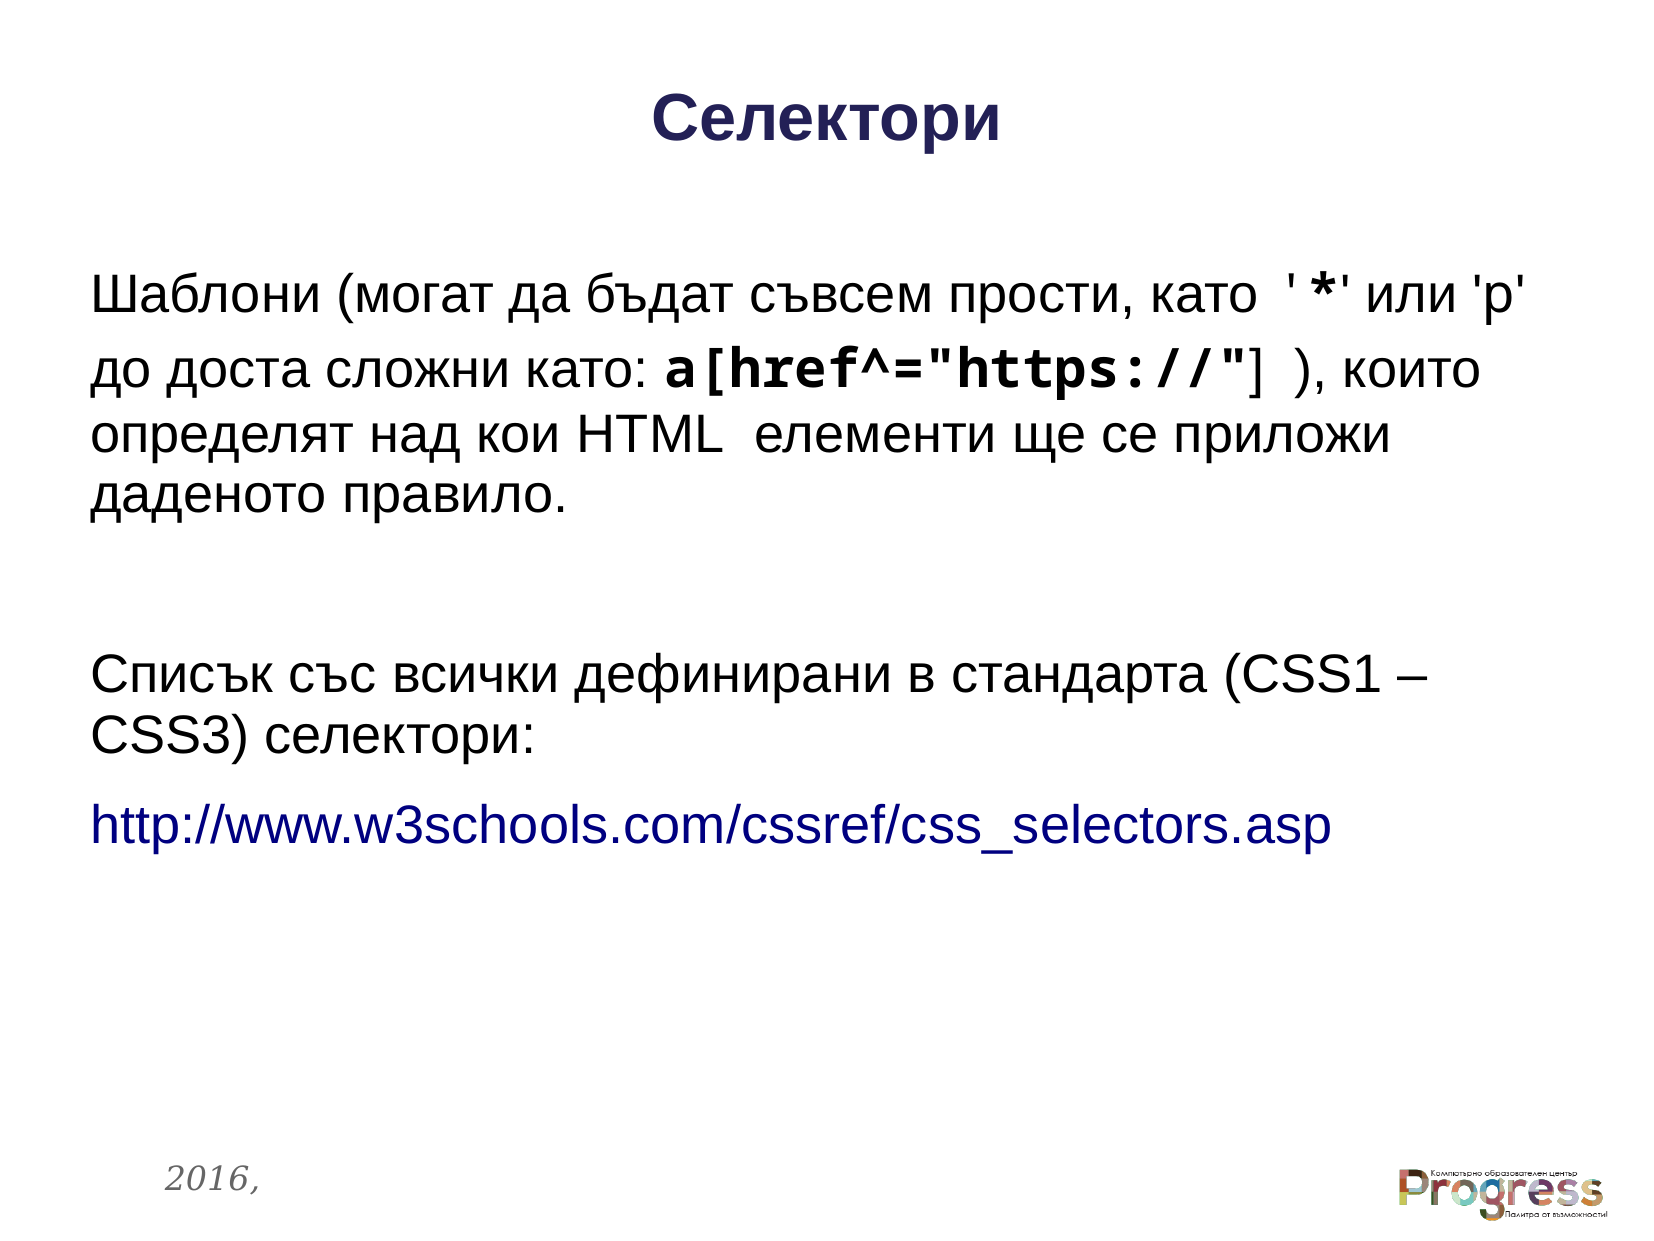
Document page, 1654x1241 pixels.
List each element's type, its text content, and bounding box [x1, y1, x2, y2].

text_box 2016, Ива Е. Попова [150, 1152, 586, 1201]
list Шаблони (могат да бъдат съвсем прости, като '*' или 'p' до доста сложни като: a[href^="https://"] ), които определят над кои HTML елементи ще се приложи даденото правило. Списък със всички дефинирани в стандарта (CSS1 – CSS3) селектори: http://www.w3schools.com/cssref/css_selectors.asp [90, 255, 1531, 1141]
title Селектори [82, 55, 1571, 181]
picture [1399, 1168, 1613, 1221]
